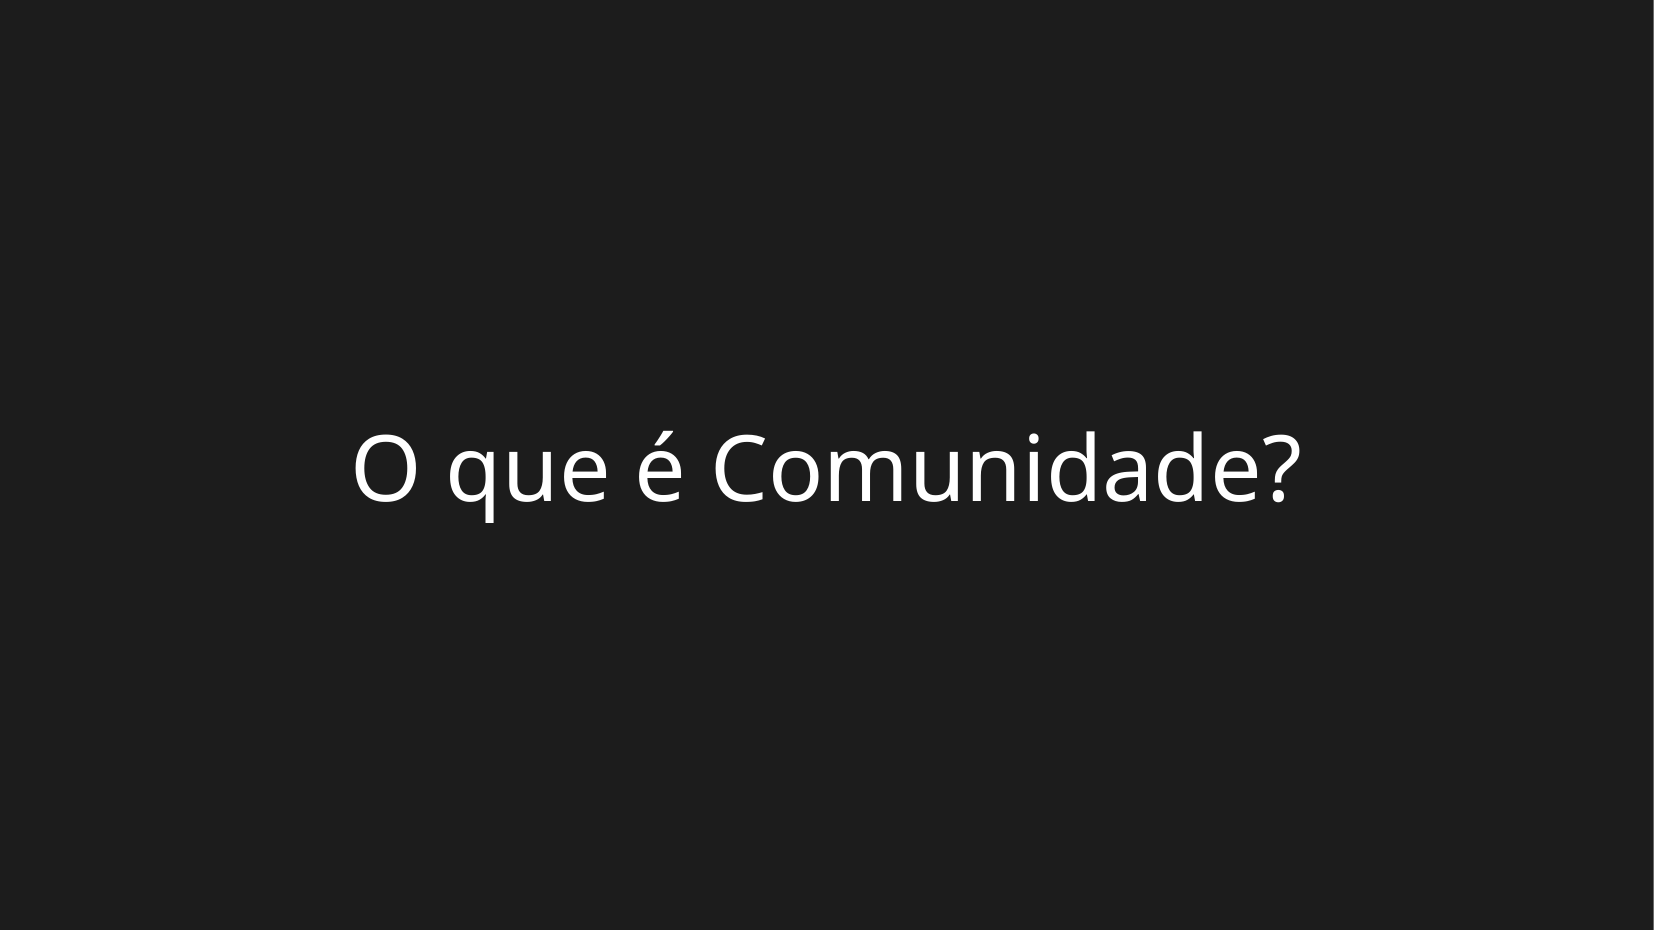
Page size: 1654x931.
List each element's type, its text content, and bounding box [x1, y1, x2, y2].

text_box O que é Comunidade? [82, 371, 1571, 559]
